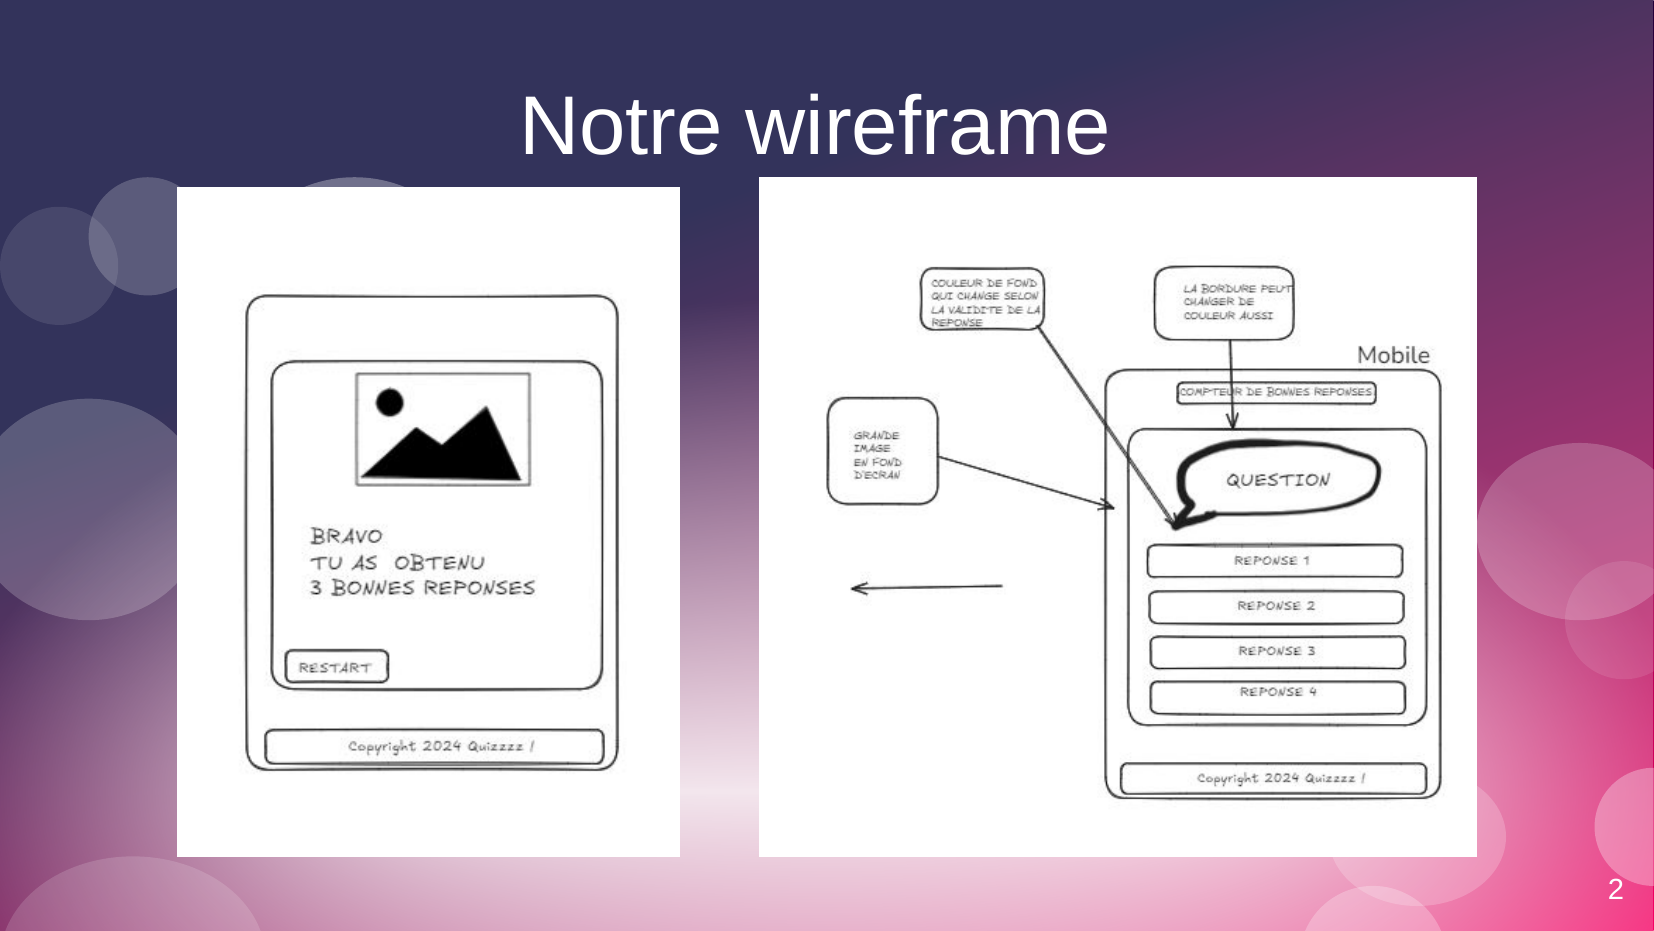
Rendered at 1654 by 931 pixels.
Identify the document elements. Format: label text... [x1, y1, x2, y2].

title Notre wireframe [88, 44, 1565, 207]
picture [759, 177, 1477, 857]
picture [177, 187, 680, 857]
